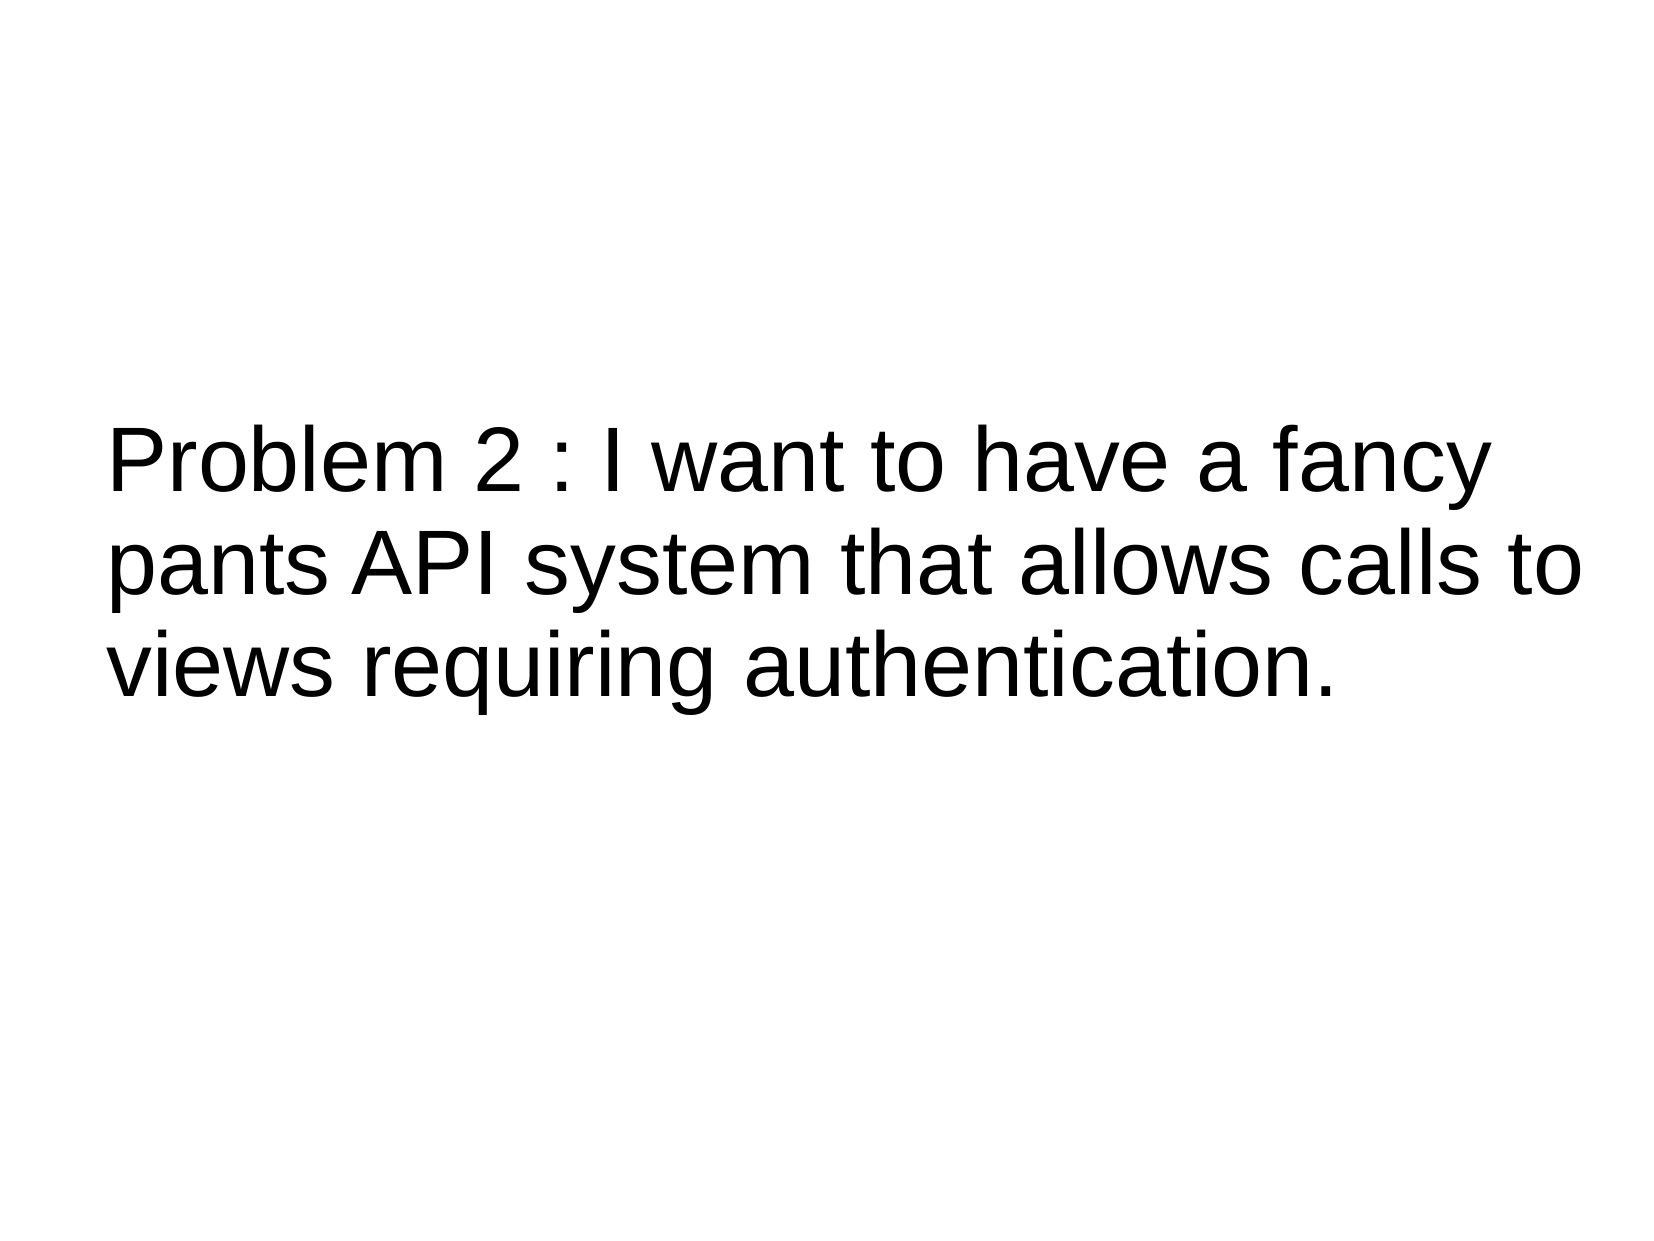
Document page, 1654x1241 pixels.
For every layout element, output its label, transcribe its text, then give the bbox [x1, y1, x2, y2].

title Problem 2 : I want to have a fancy pants API system that allows calls to views requiring authentication. [106, 408, 1595, 717]
